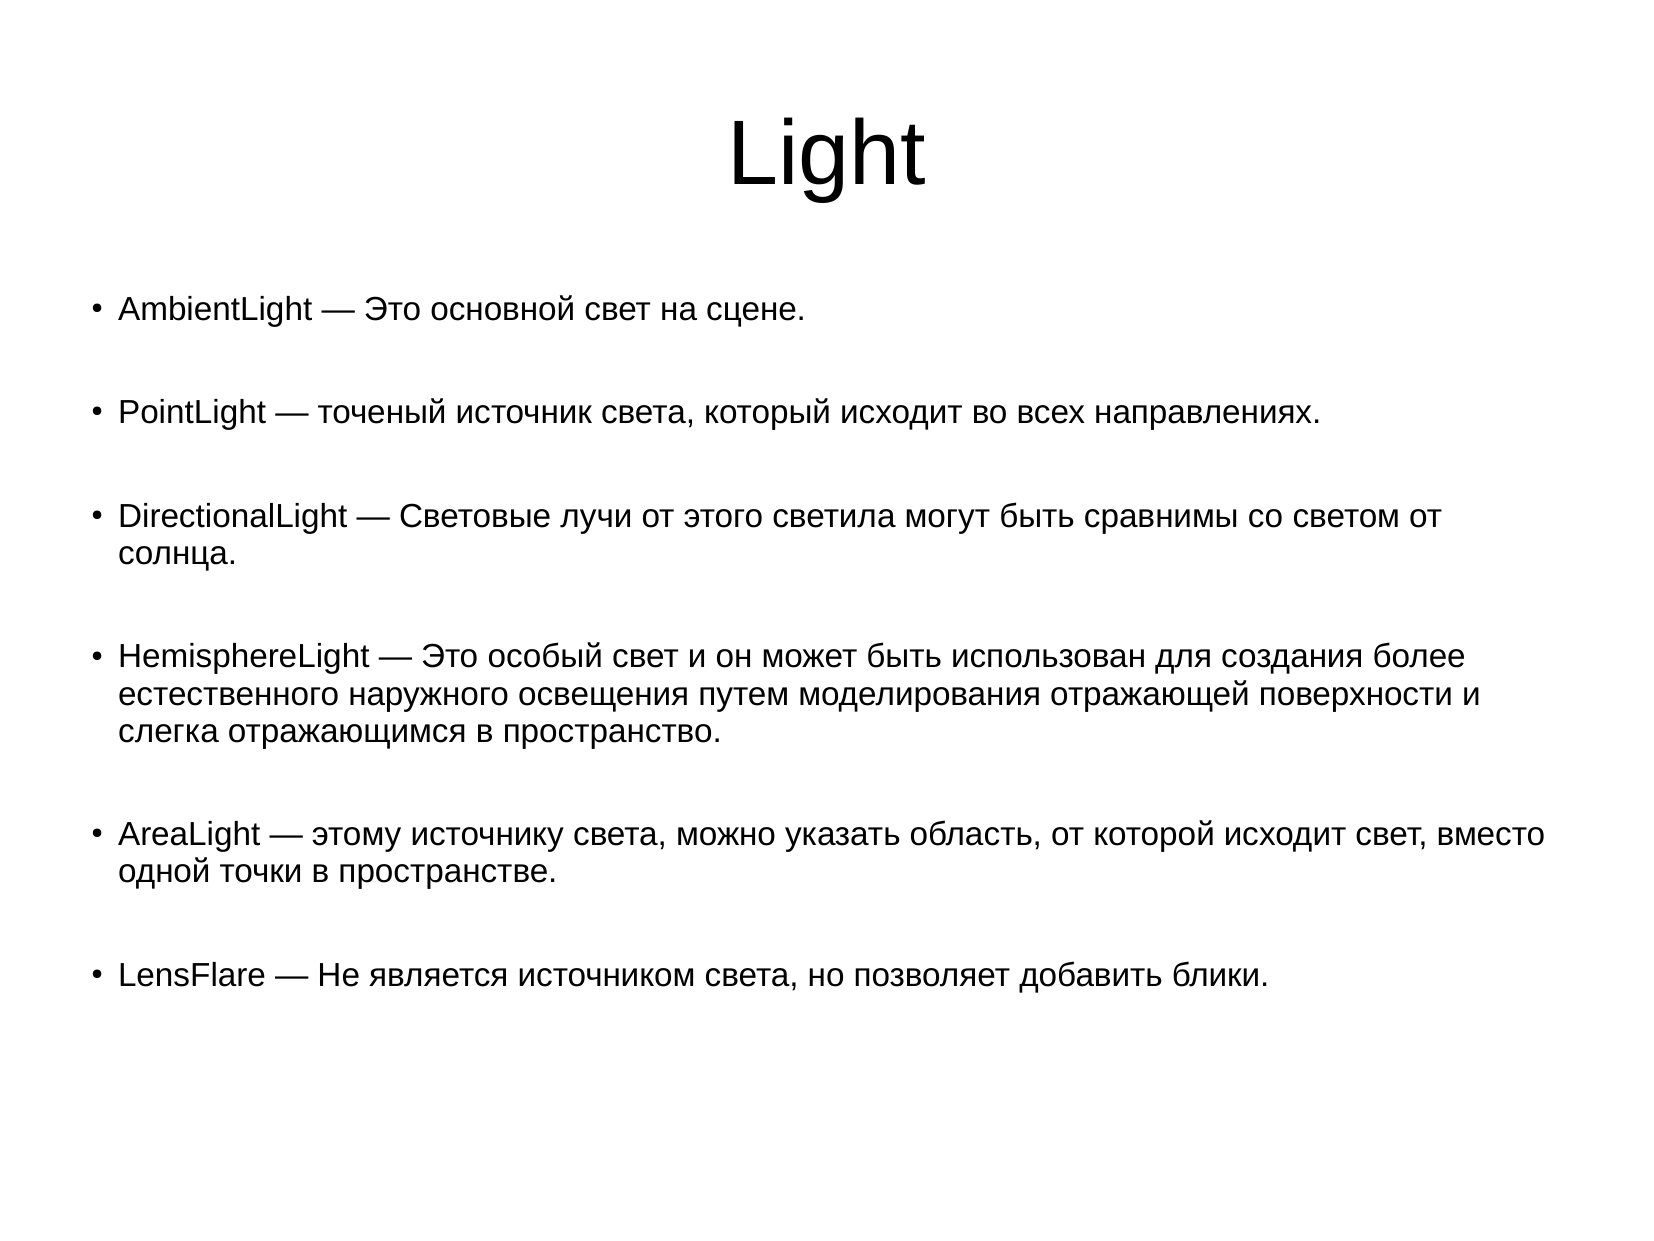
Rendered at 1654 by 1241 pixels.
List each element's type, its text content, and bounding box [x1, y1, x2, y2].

list AmbientLight — Это основной свет на сцене. PointLight — точеный источник света, который исходит во всех направлениях. DirectionalLight — Световые лучи от этого светила могут быть сравнимы со светом от солнца. HemisphereLight — Это особый свет и он может быть использован для создания более естественного наружного освещения путем моделирования отражающей поверхности и слегка отражающимся в пространство. AreaLight — этому источнику света, можно указать область, от которой исходит свет, вместо одной точки в пространстве. LensFlare — Не является источником света, но позволяет добавить блики. [82, 290, 1571, 1010]
title Light [82, 49, 1571, 257]
